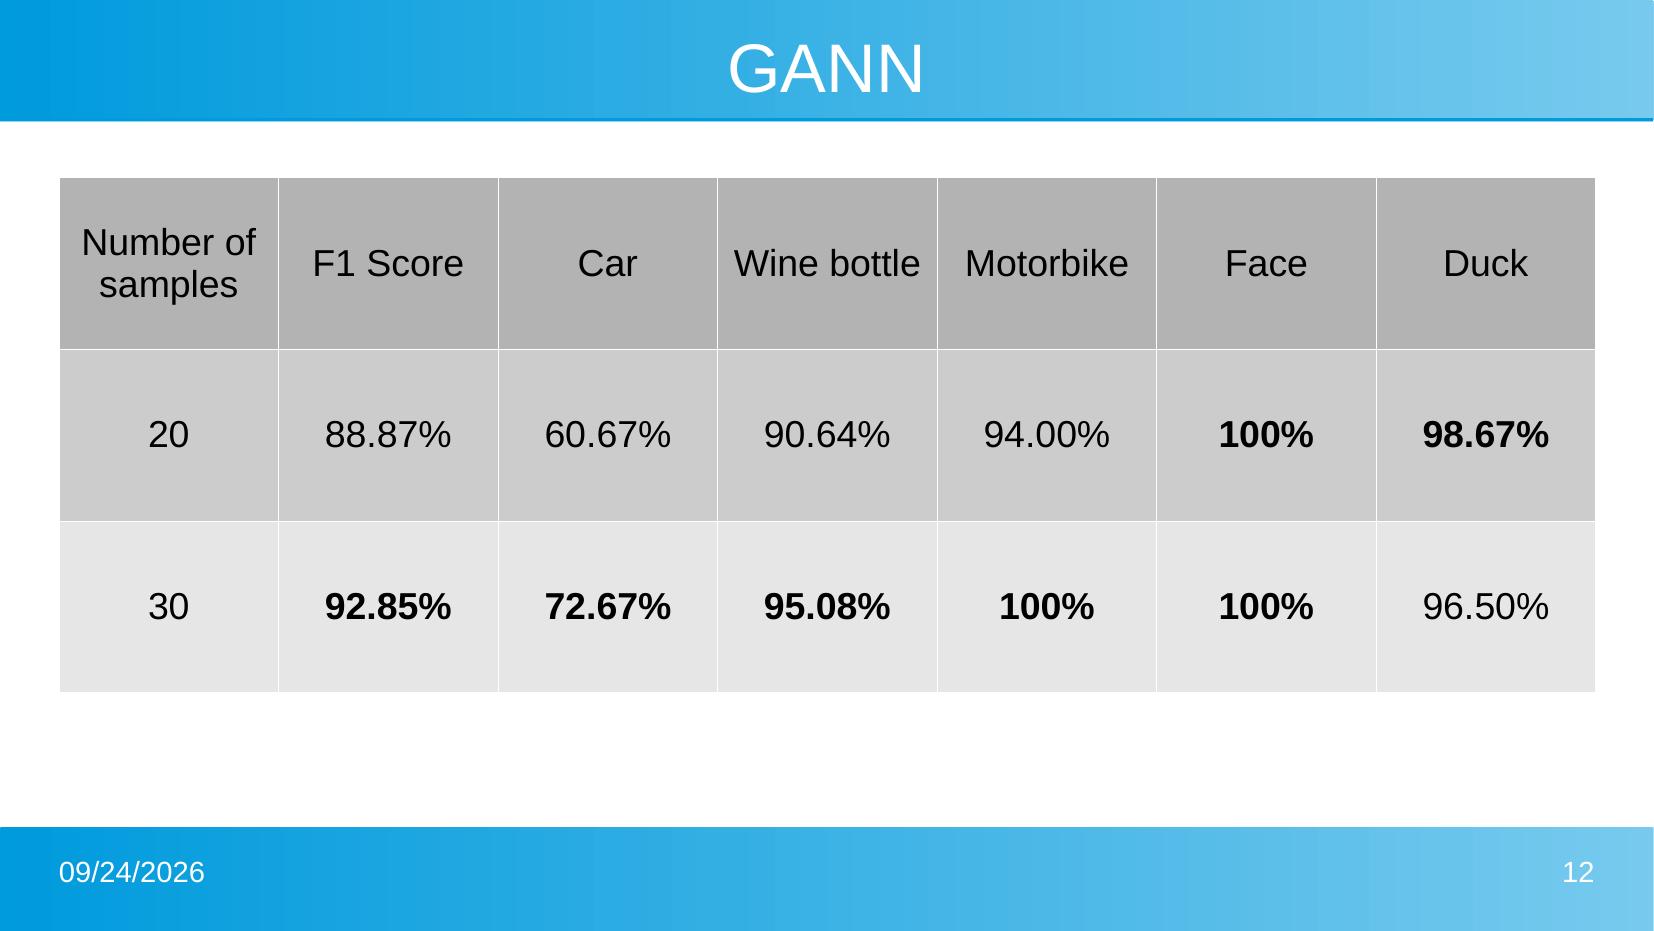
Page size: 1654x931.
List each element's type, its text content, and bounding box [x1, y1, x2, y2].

table_header F1 Score [279, 178, 498, 349]
table_header Number of samples [60, 178, 278, 349]
table_cell 60.67% [499, 350, 717, 521]
table_cell 95.08% [718, 522, 937, 692]
table_header Car [499, 178, 717, 349]
table_header Face [1157, 178, 1376, 349]
table_cell 100% [1157, 350, 1376, 521]
title GANN [59, 29, 1595, 108]
table_cell 100% [1157, 522, 1376, 692]
table_cell 88.87% [279, 350, 498, 521]
table_cell 92.85% [279, 522, 498, 692]
table_cell 20 [60, 350, 278, 521]
table_cell 98.67% [1377, 350, 1595, 521]
table_cell 100% [938, 522, 1156, 692]
table_cell 90.64% [718, 350, 937, 521]
table_cell 72.67% [499, 522, 717, 692]
table_cell 94.00% [938, 350, 1156, 521]
table_header Motorbike [938, 178, 1156, 349]
table_header Duck [1377, 178, 1595, 349]
table_cell 30 [60, 522, 278, 692]
table_cell 96.50% [1377, 522, 1595, 692]
table_header Wine bottle [718, 178, 937, 349]
